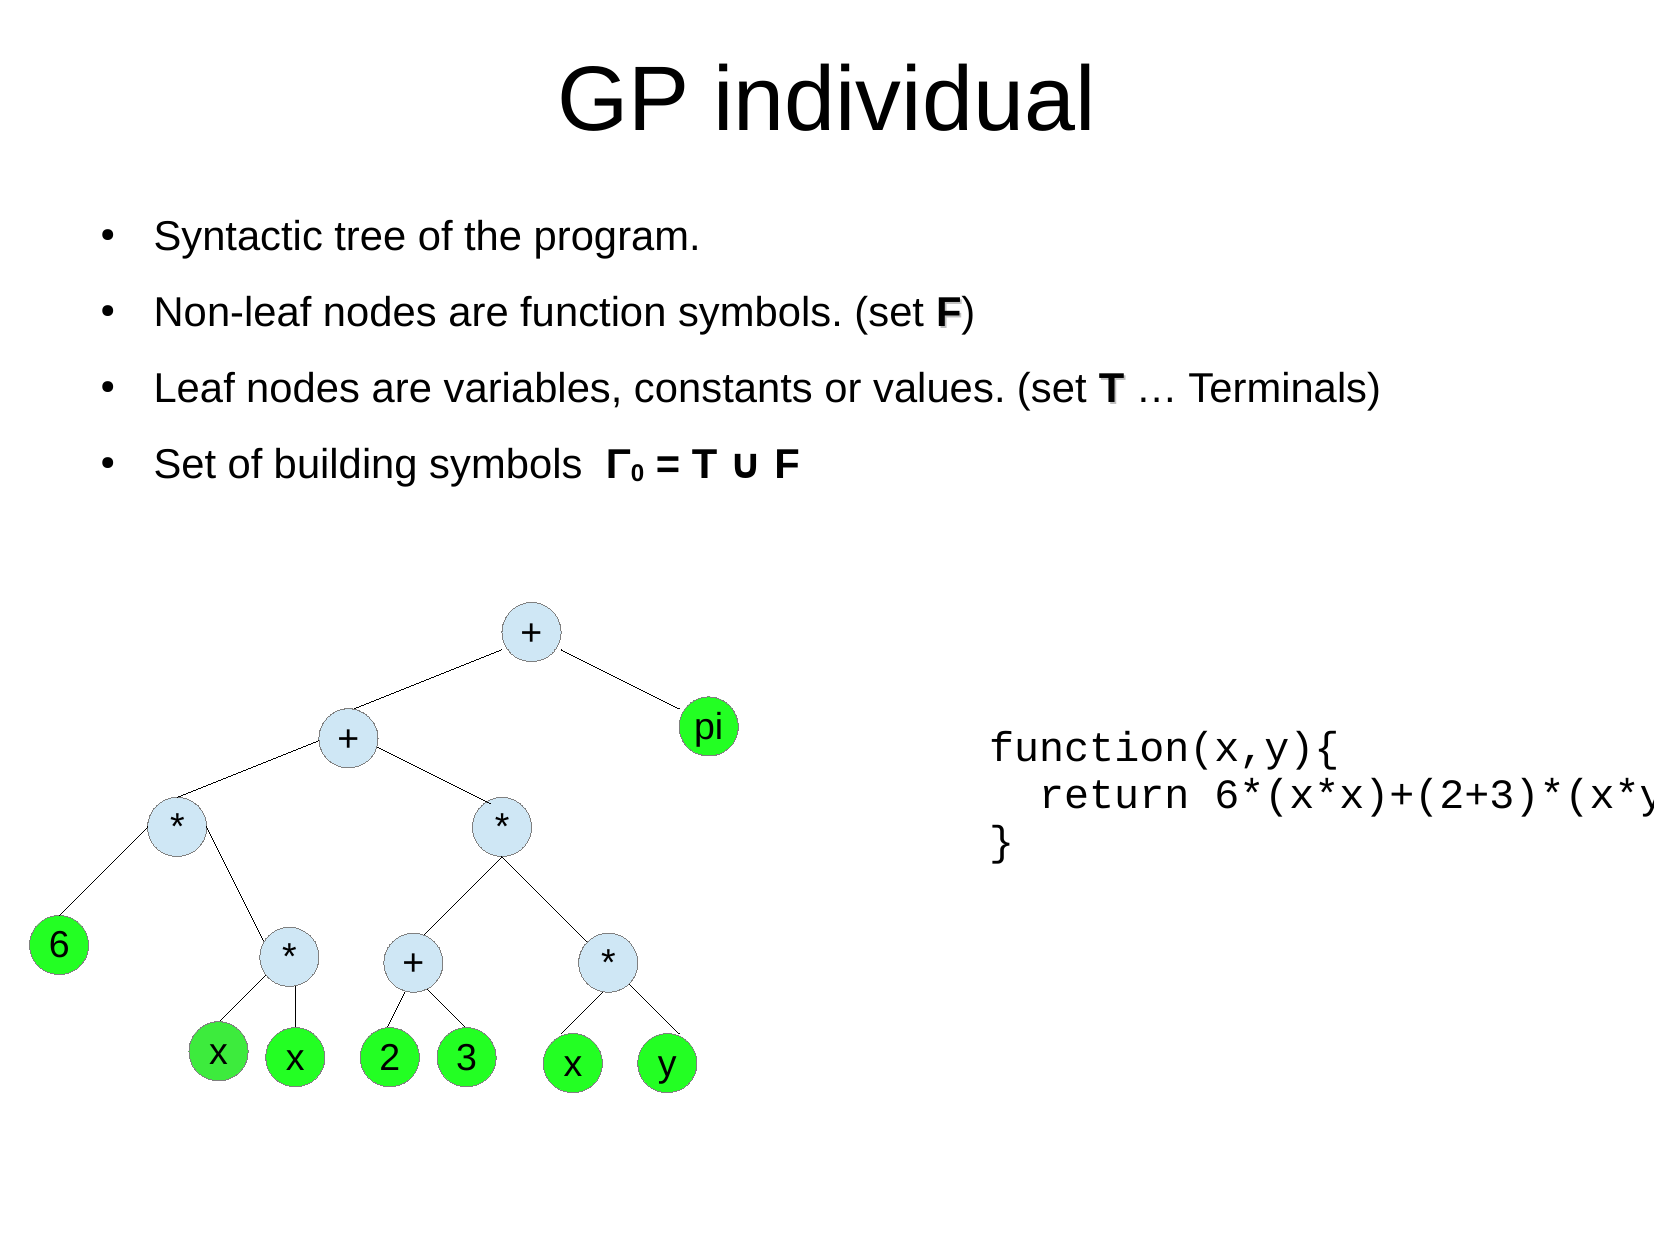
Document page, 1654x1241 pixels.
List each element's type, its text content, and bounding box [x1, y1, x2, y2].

text_box 6 [29, 915, 89, 975]
text_box + [318, 708, 379, 768]
title GP individual [82, 47, 1571, 150]
text_box 3 [437, 1027, 497, 1087]
text_box * [147, 797, 207, 857]
text_box 2 [360, 1027, 420, 1087]
text_box * [578, 933, 638, 993]
text_box x [543, 1033, 603, 1093]
text_box x [188, 1021, 249, 1081]
text_box pi [679, 696, 739, 756]
text_box x [265, 1027, 325, 1087]
text_box + [383, 933, 443, 993]
text_box * [472, 797, 532, 857]
text_box * [259, 927, 319, 987]
text_box + [501, 602, 562, 662]
text_box y [637, 1033, 697, 1093]
list Syntactic tree of the program. Non-leaf nodes are function symbols. (set F) Leaf nodes are variables, constants or values. (set T … Terminals) Set of building symbols Γ0 = T ∪ F [82, 212, 1571, 1145]
text_box function(x,y){ return 6*(x*x)+(2+3)*(x*y)+pi; } [974, 531, 1477, 1063]
